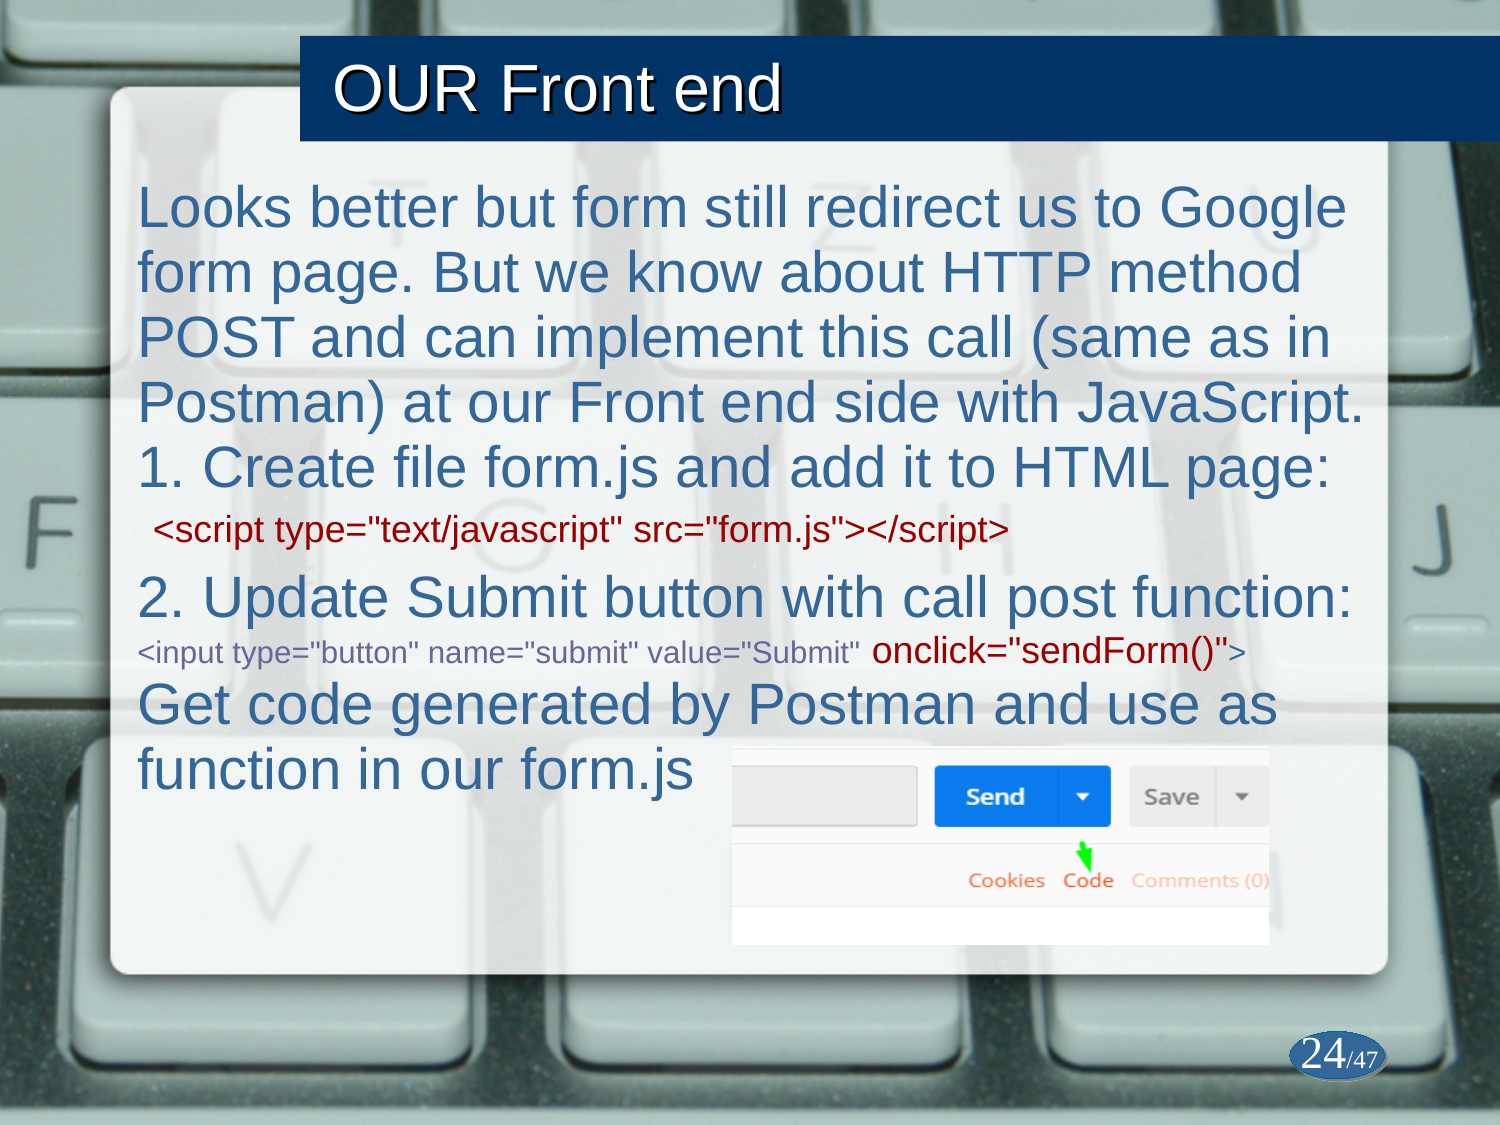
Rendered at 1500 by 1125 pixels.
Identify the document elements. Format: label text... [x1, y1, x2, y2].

title Looks better but form still redirect us to Google form page. But we know about HTTP method POST and can implement this call (same as in Postman) at our Front end side with JavaScript. 1. Create file form.js and add it to HTML page: 2. Update Submit button with call post function: <input type="button" name="submit" value="Submit" onclick="sendForm()"> Get code generated by Postman and use as function in our form.js [122, 167, 1384, 873]
picture [0, 0, 1500, 1125]
title OUR Front end [300, 35, 1500, 142]
text_box <script type="text/javascript" src="form.js"></script> [138, 501, 1322, 629]
